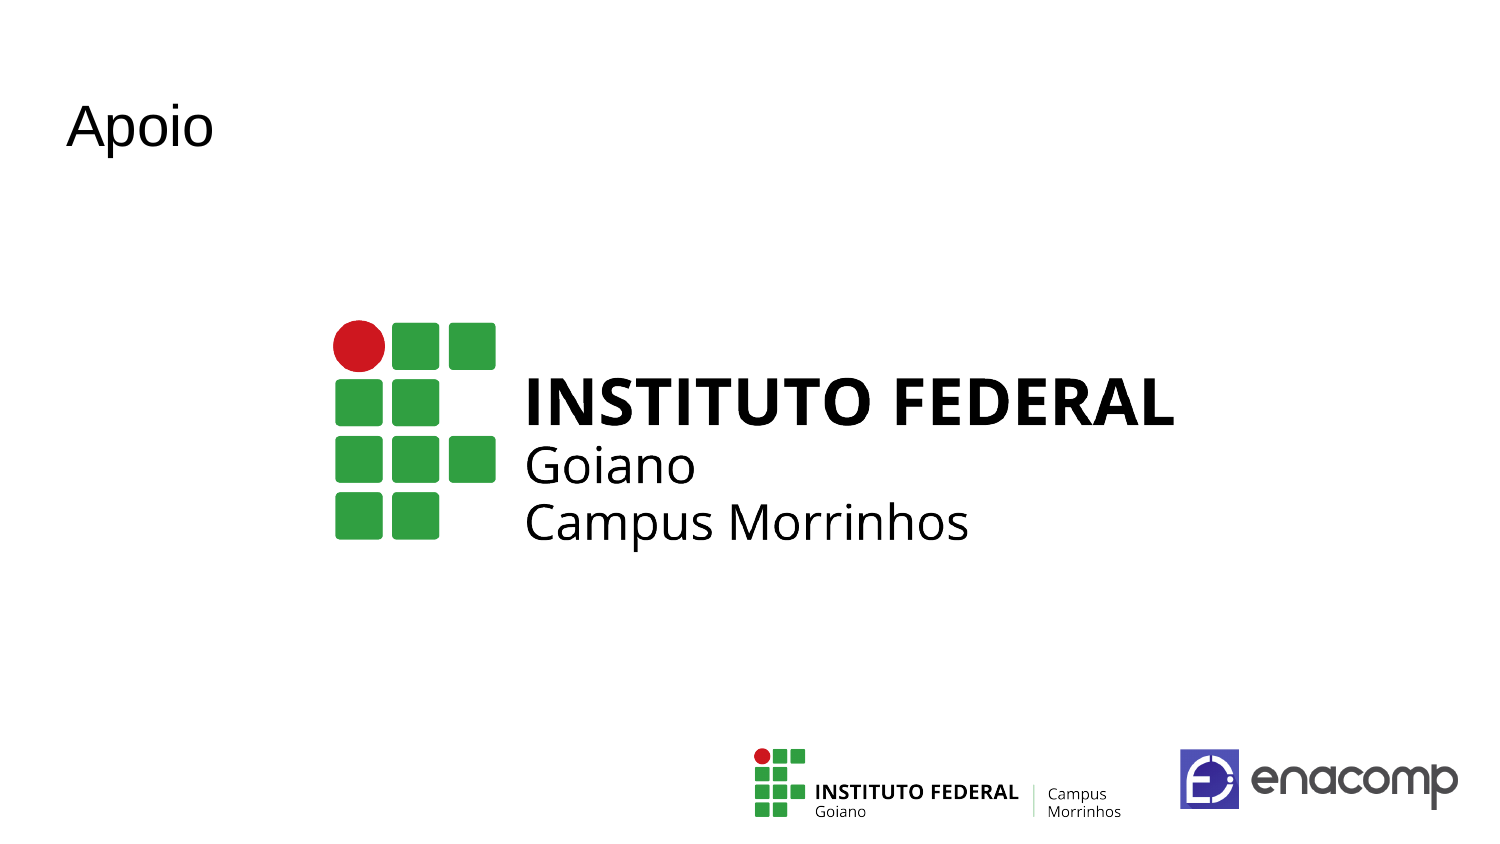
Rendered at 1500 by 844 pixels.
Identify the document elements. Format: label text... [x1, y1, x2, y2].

picture [279, 108, 1221, 844]
title Apoio [51, 72, 1449, 167]
picture [1180, 749, 1458, 810]
